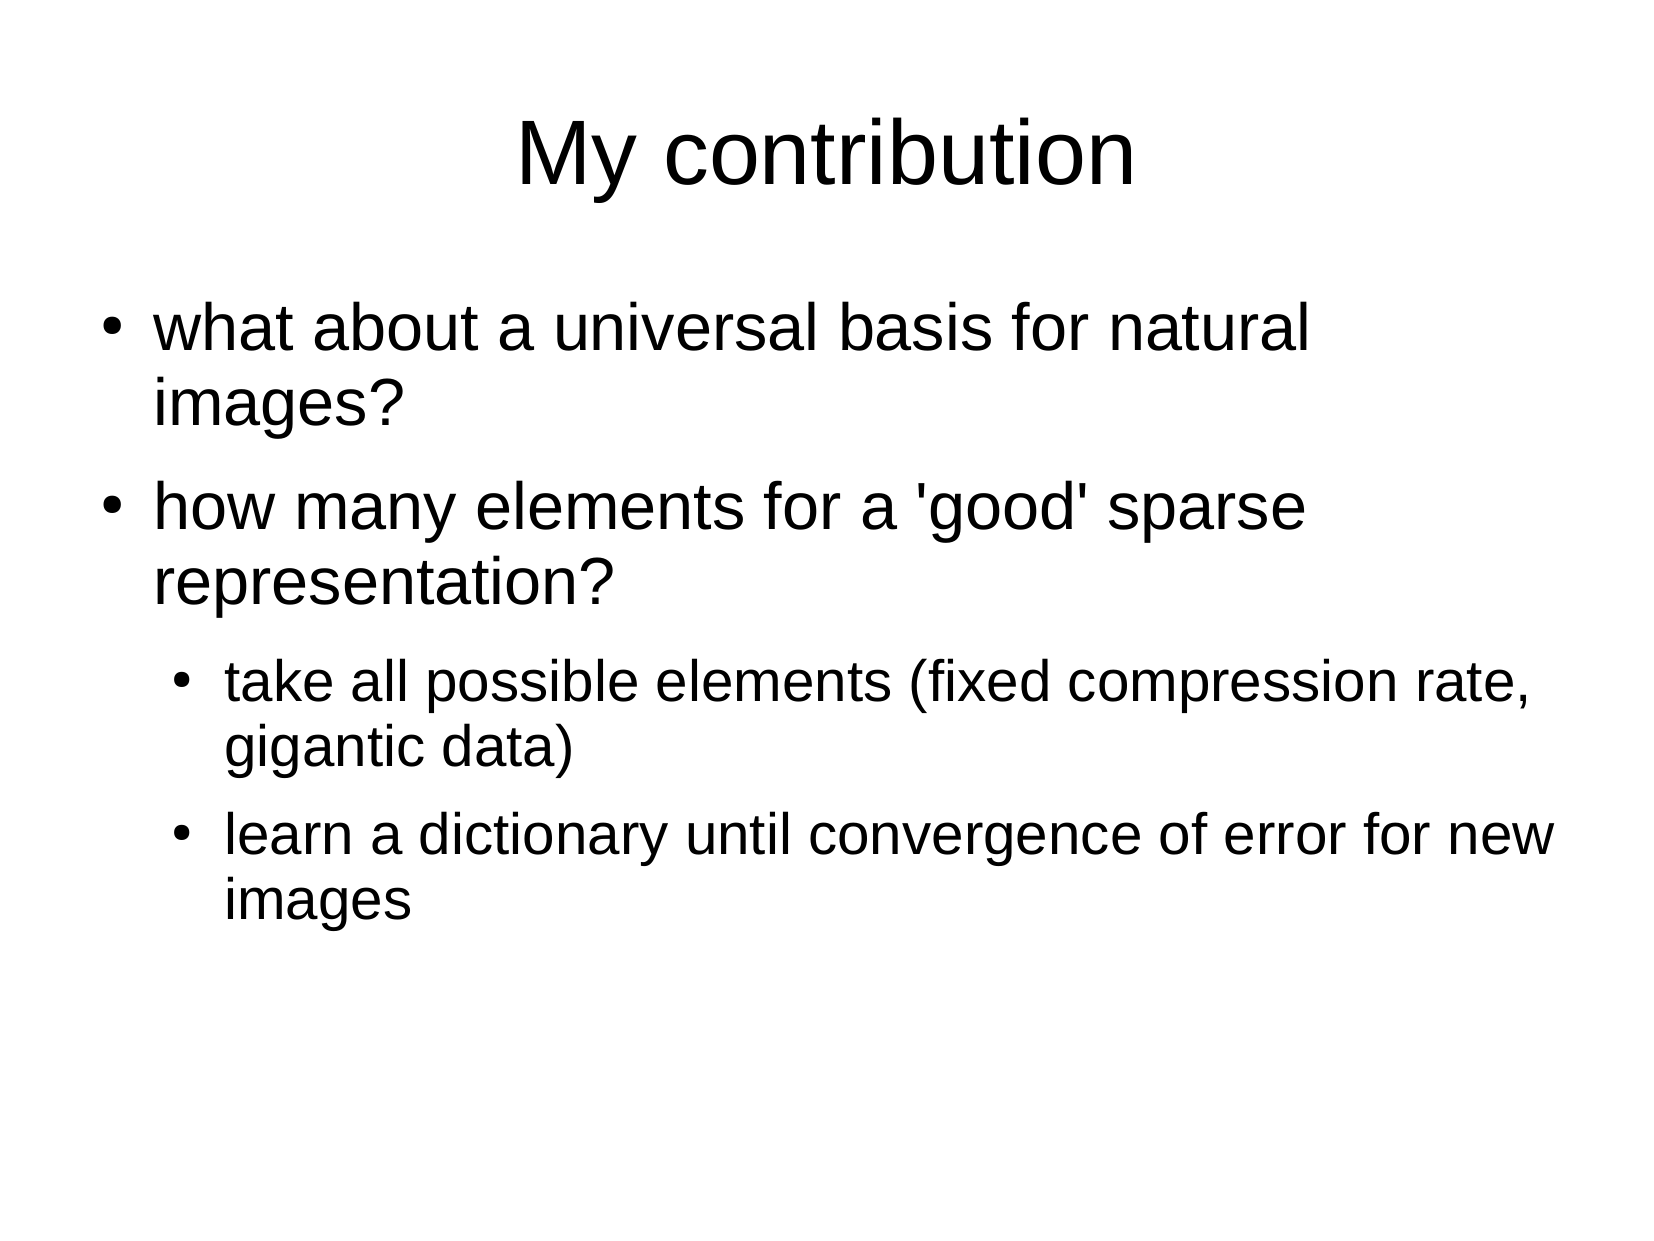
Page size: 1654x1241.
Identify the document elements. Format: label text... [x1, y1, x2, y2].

title My contribution [82, 56, 1571, 250]
list what about a universal basis for natural images? how many elements for a 'good' sparse representation? take all possible elements (fixed compression rate, gigantic data) learn a dictionary until convergence of error for new images [82, 290, 1571, 1094]
